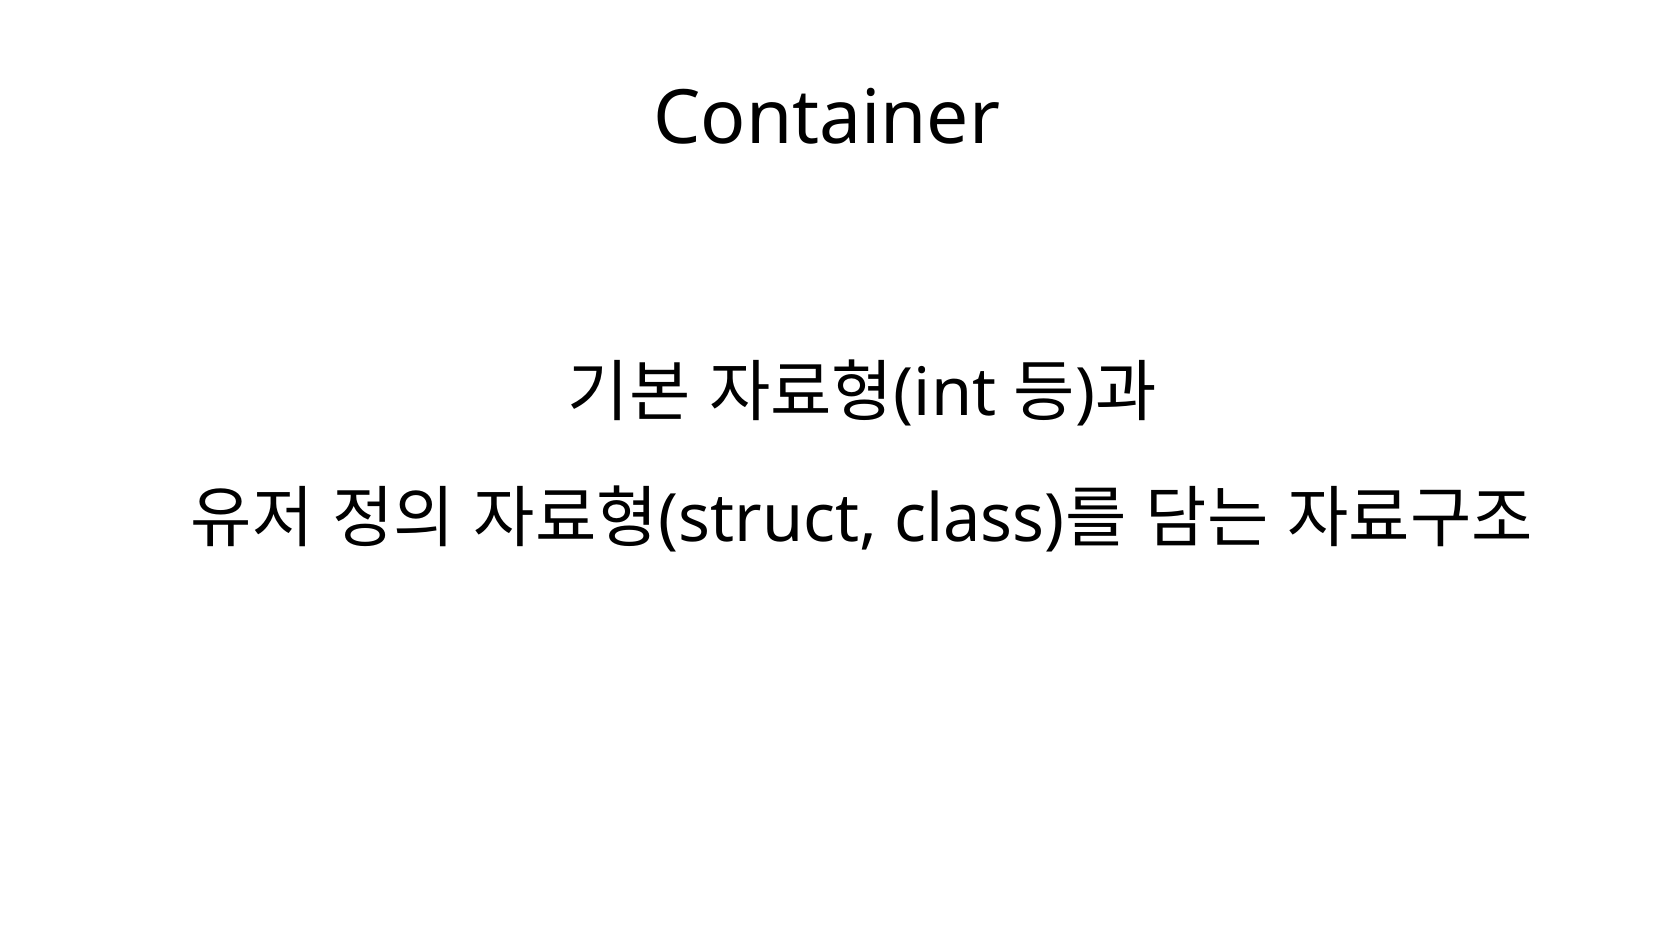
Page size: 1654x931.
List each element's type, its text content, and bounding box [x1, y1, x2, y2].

list 기본 자료형(int 등)과 유저 정의 자료형(struct, class)를 담는 자료구조 [82, 217, 1571, 758]
title Container [82, 37, 1571, 193]
